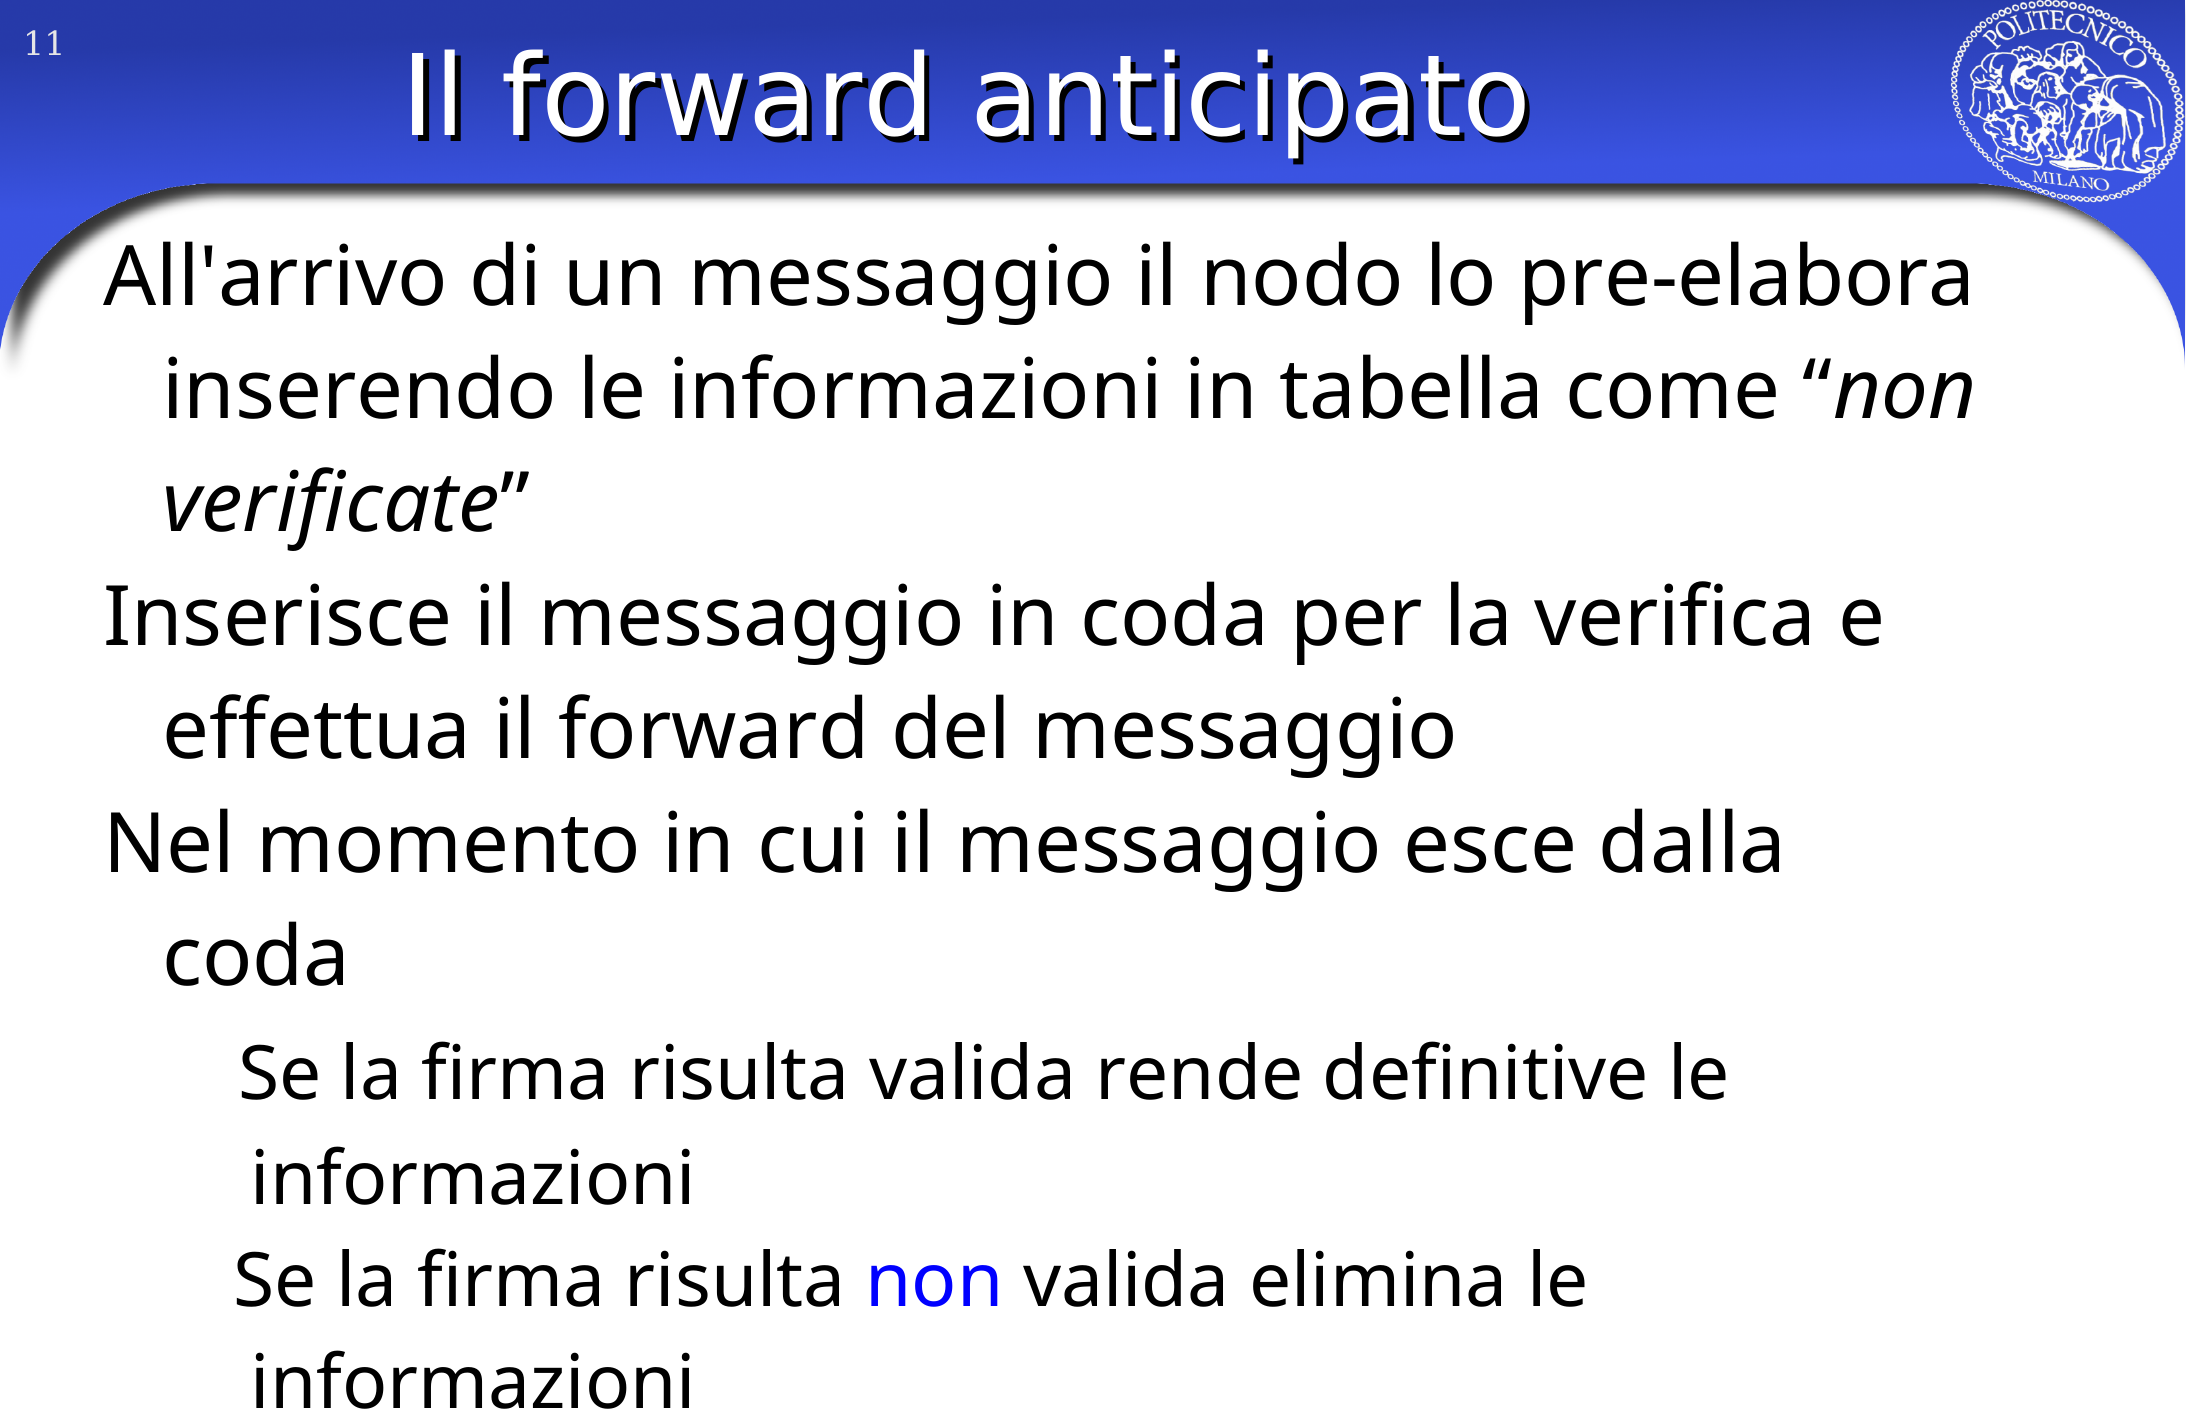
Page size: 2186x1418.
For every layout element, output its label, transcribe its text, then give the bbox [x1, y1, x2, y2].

title Il forward anticipato [37, 31, 1897, 163]
picture [0, 0, 2186, 1418]
text_box All'arrivo di un messaggio il nodo lo pre-elabora inserendo le informazioni in tabella come “non verificate” Inserisce il messaggio in coda per la verifica e effettua il forward del messaggio Nel momento in cui il messaggio esce dalla coda Se la firma risulta valida rende definitive le informazioni Se la firma risulta non valida elimina le informazioni [88, 273, 2008, 1373]
